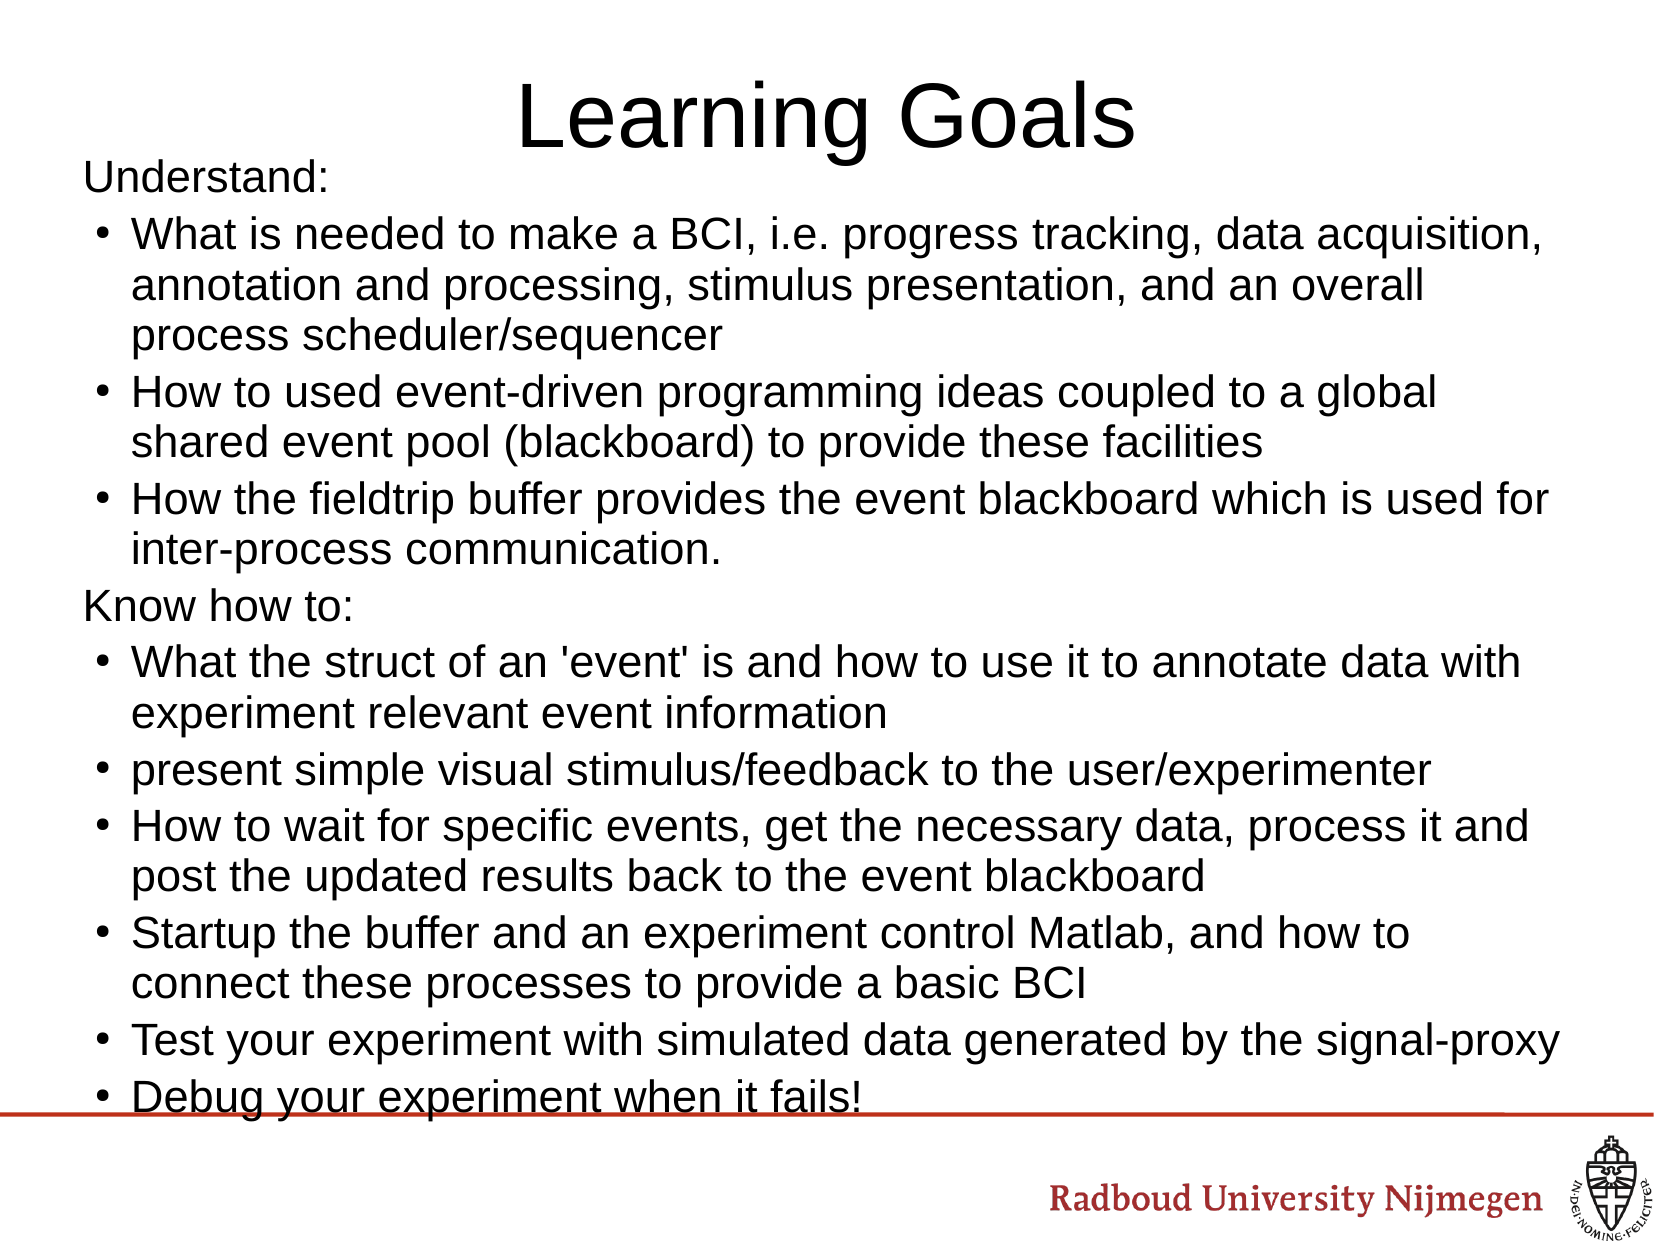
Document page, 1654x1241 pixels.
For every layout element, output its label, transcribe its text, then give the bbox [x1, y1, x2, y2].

title Learning Goals [82, 49, 1571, 152]
list Understand: What is needed to make a BCI, i.e. progress tracking, data acquisition, annotation and processing, stimulus presentation, and an overall process scheduler/sequencer How to used event-driven programming ideas coupled to a global shared event pool (blackboard) to provide these facilities How the fieldtrip buffer provides the event blackboard which is used for inter-process communication. Know how to: What the struct of an 'event' is and how to use it to annotate data with experiment relevant event information present simple visual stimulus/feedback to the user/experimenter How to wait for specific events, get the necessary data, process it and post the updated results back to the event blackboard Startup the buffer and an experiment control Matlab, and how to connect these processes to provide a basic BCI Test your experiment with simulated data generated by the signal-proxy Debug your experiment when it fails! [82, 152, 1571, 1146]
picture [1050, 1134, 1654, 1241]
